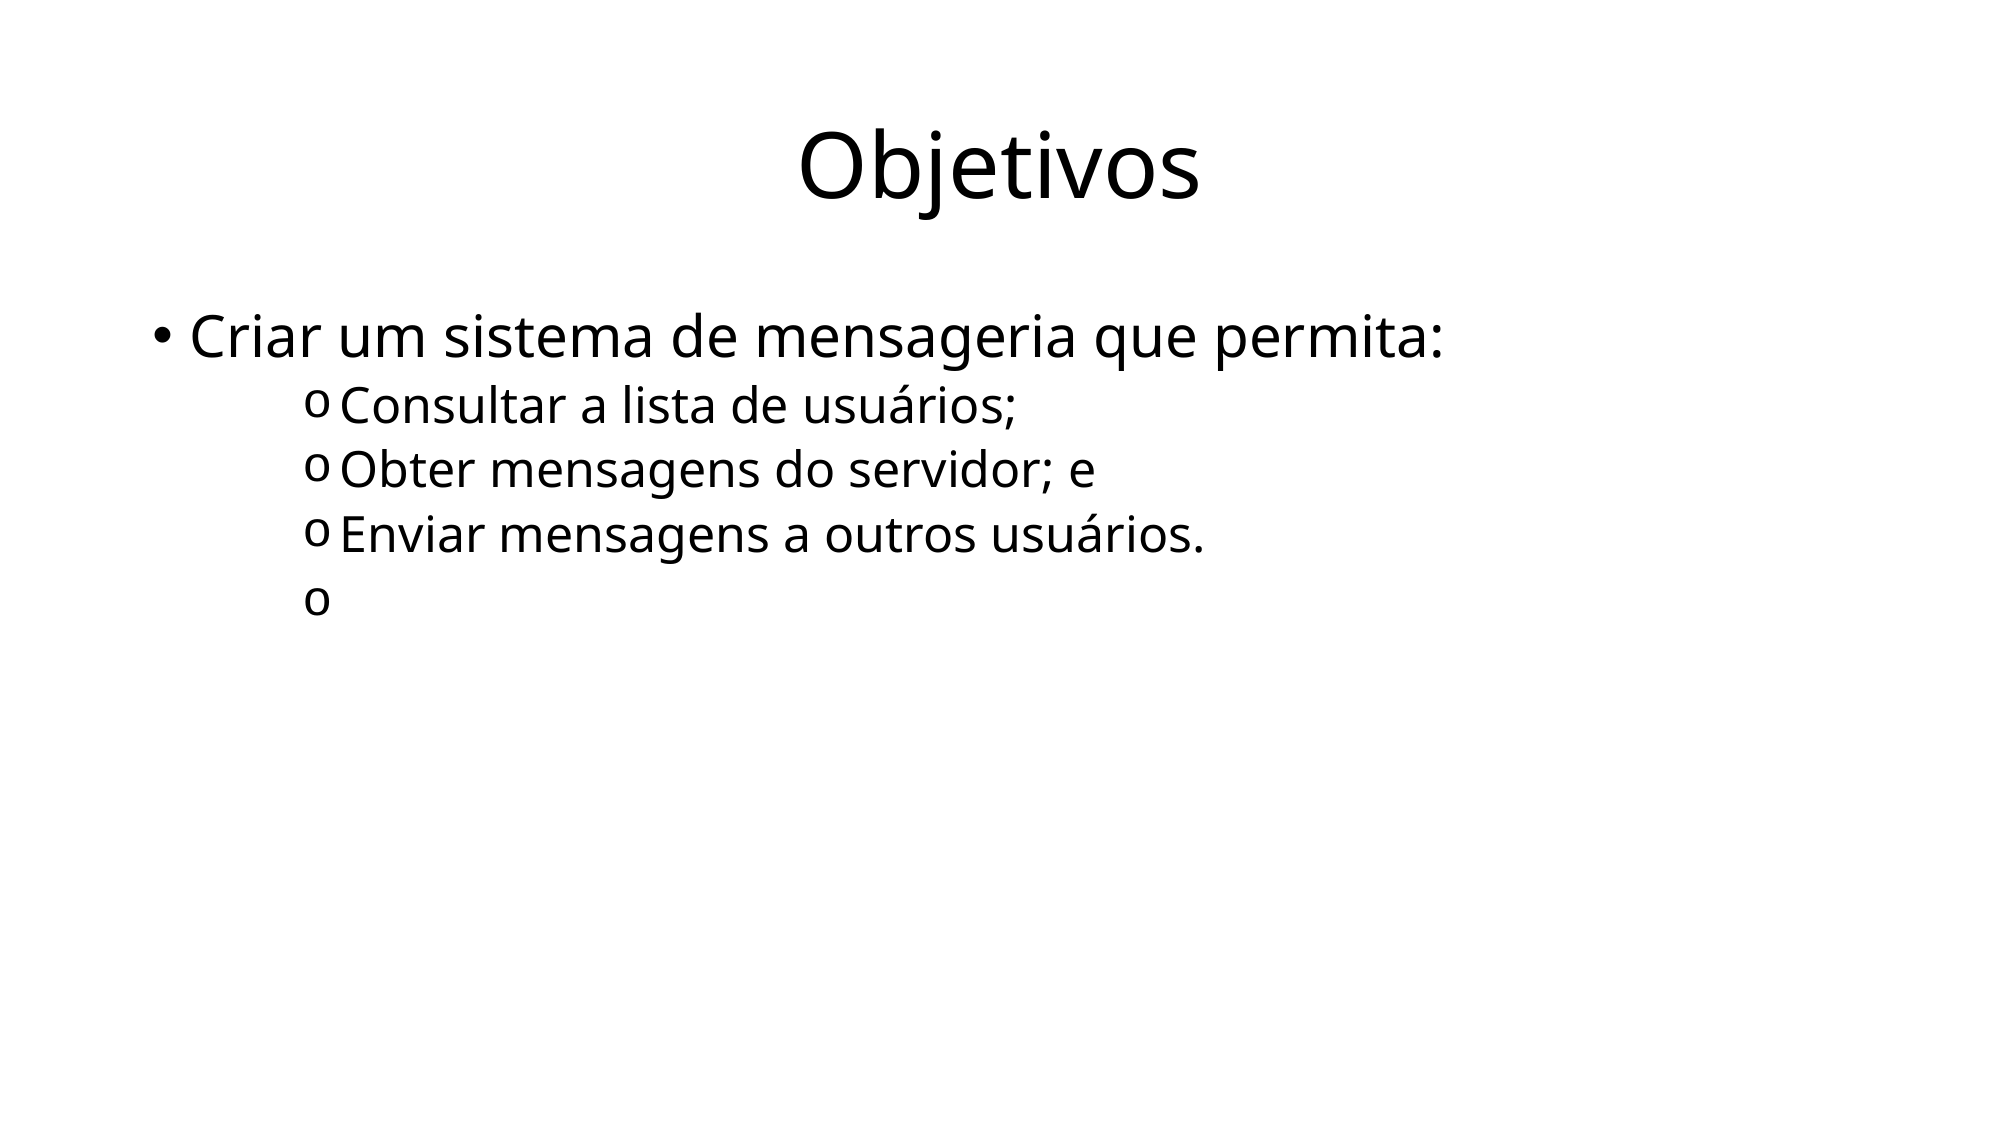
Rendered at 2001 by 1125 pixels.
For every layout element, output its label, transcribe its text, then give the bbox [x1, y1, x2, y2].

list Criar um sistema de mensageria que permita: Consultar a lista de usuários; Obter mensagens do servidor; e Enviar mensagens a outros usuários. [137, 299, 1863, 1014]
title Objetivos [137, 59, 1863, 278]
